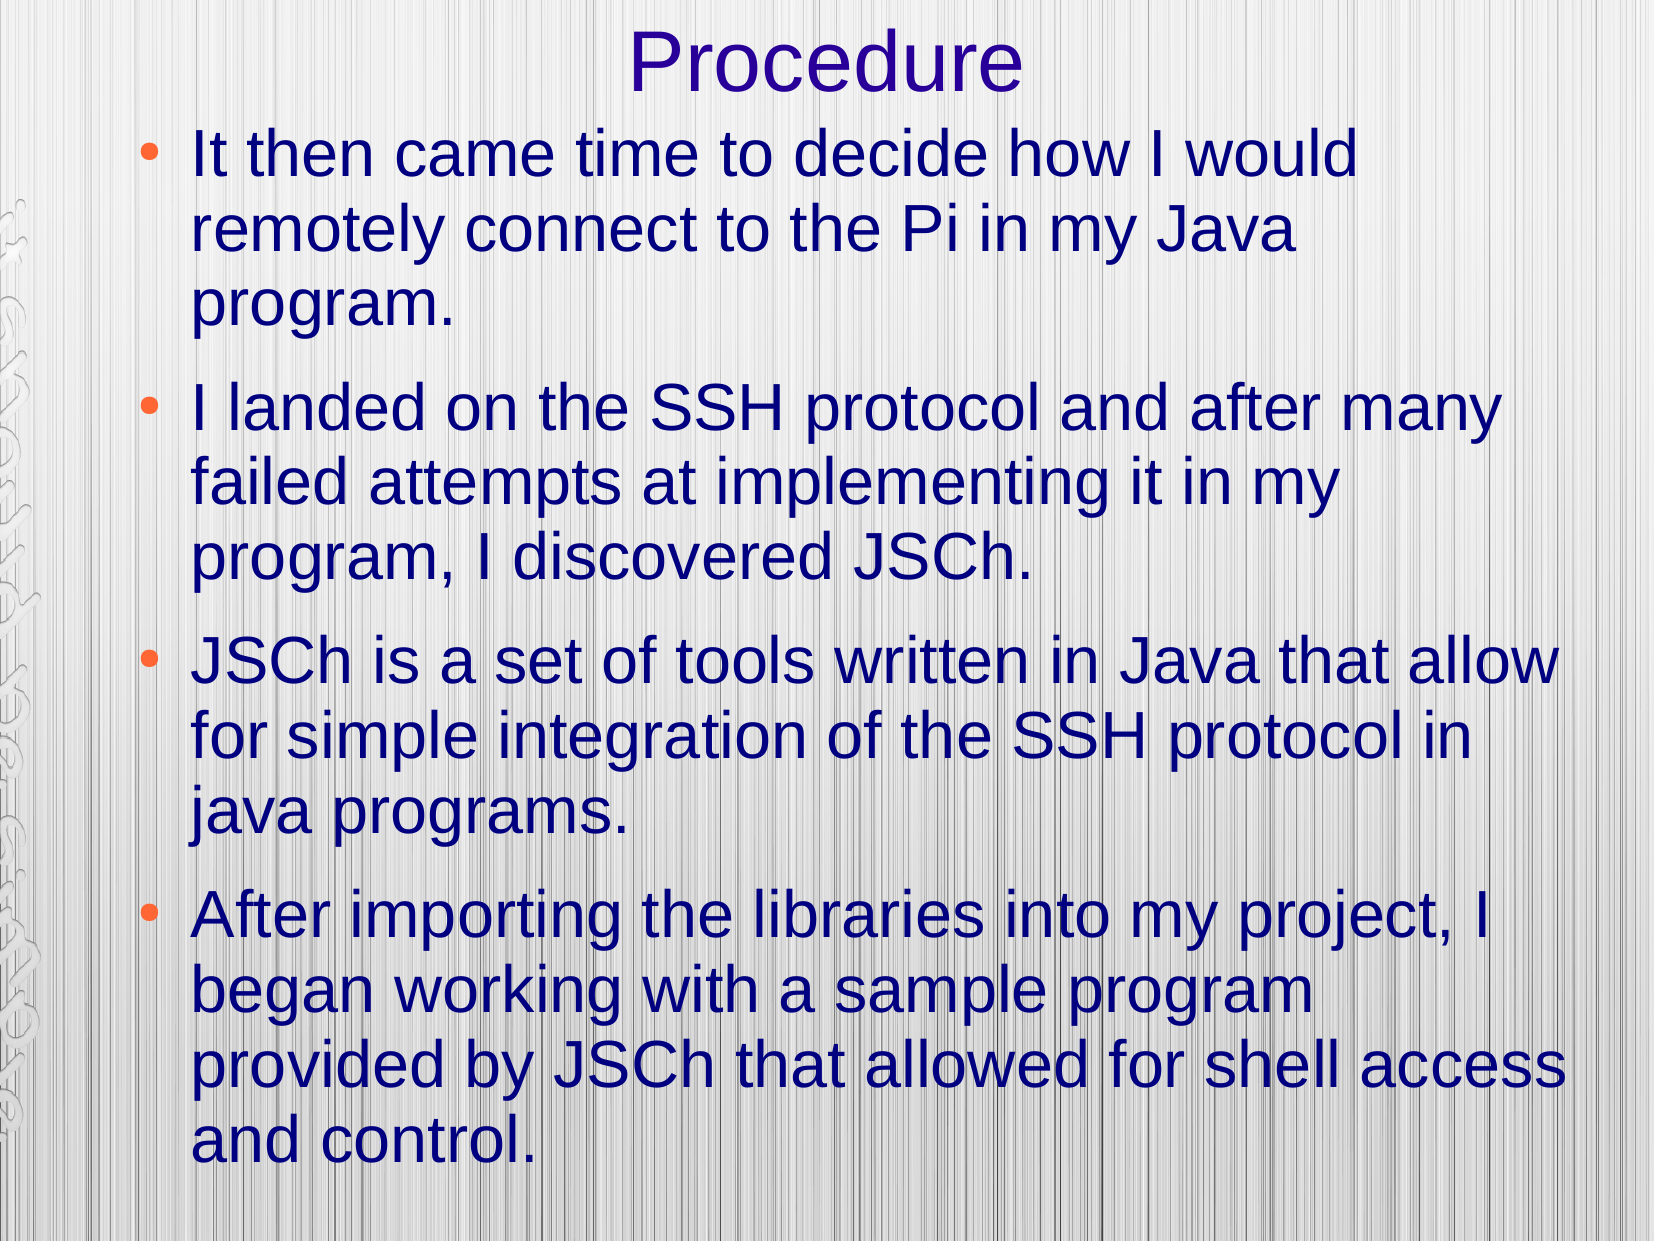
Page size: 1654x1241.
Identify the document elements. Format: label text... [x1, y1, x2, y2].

picture [0, 0, 1654, 1241]
list It then came time to decide how I would remotely connect to the Pi in my Java program. I landed on the SSH protocol and after many failed attempts at implementing it in my program, I discovered JSCh. JSCh is a set of tools written in Java that allow for simple integration of the SSH protocol in java programs. After importing the libraries into my project, I began working with a sample program provided by JSCh that allowed for shell access and control. [120, 115, 1573, 1177]
title Procedure [82, 0, 1571, 166]
